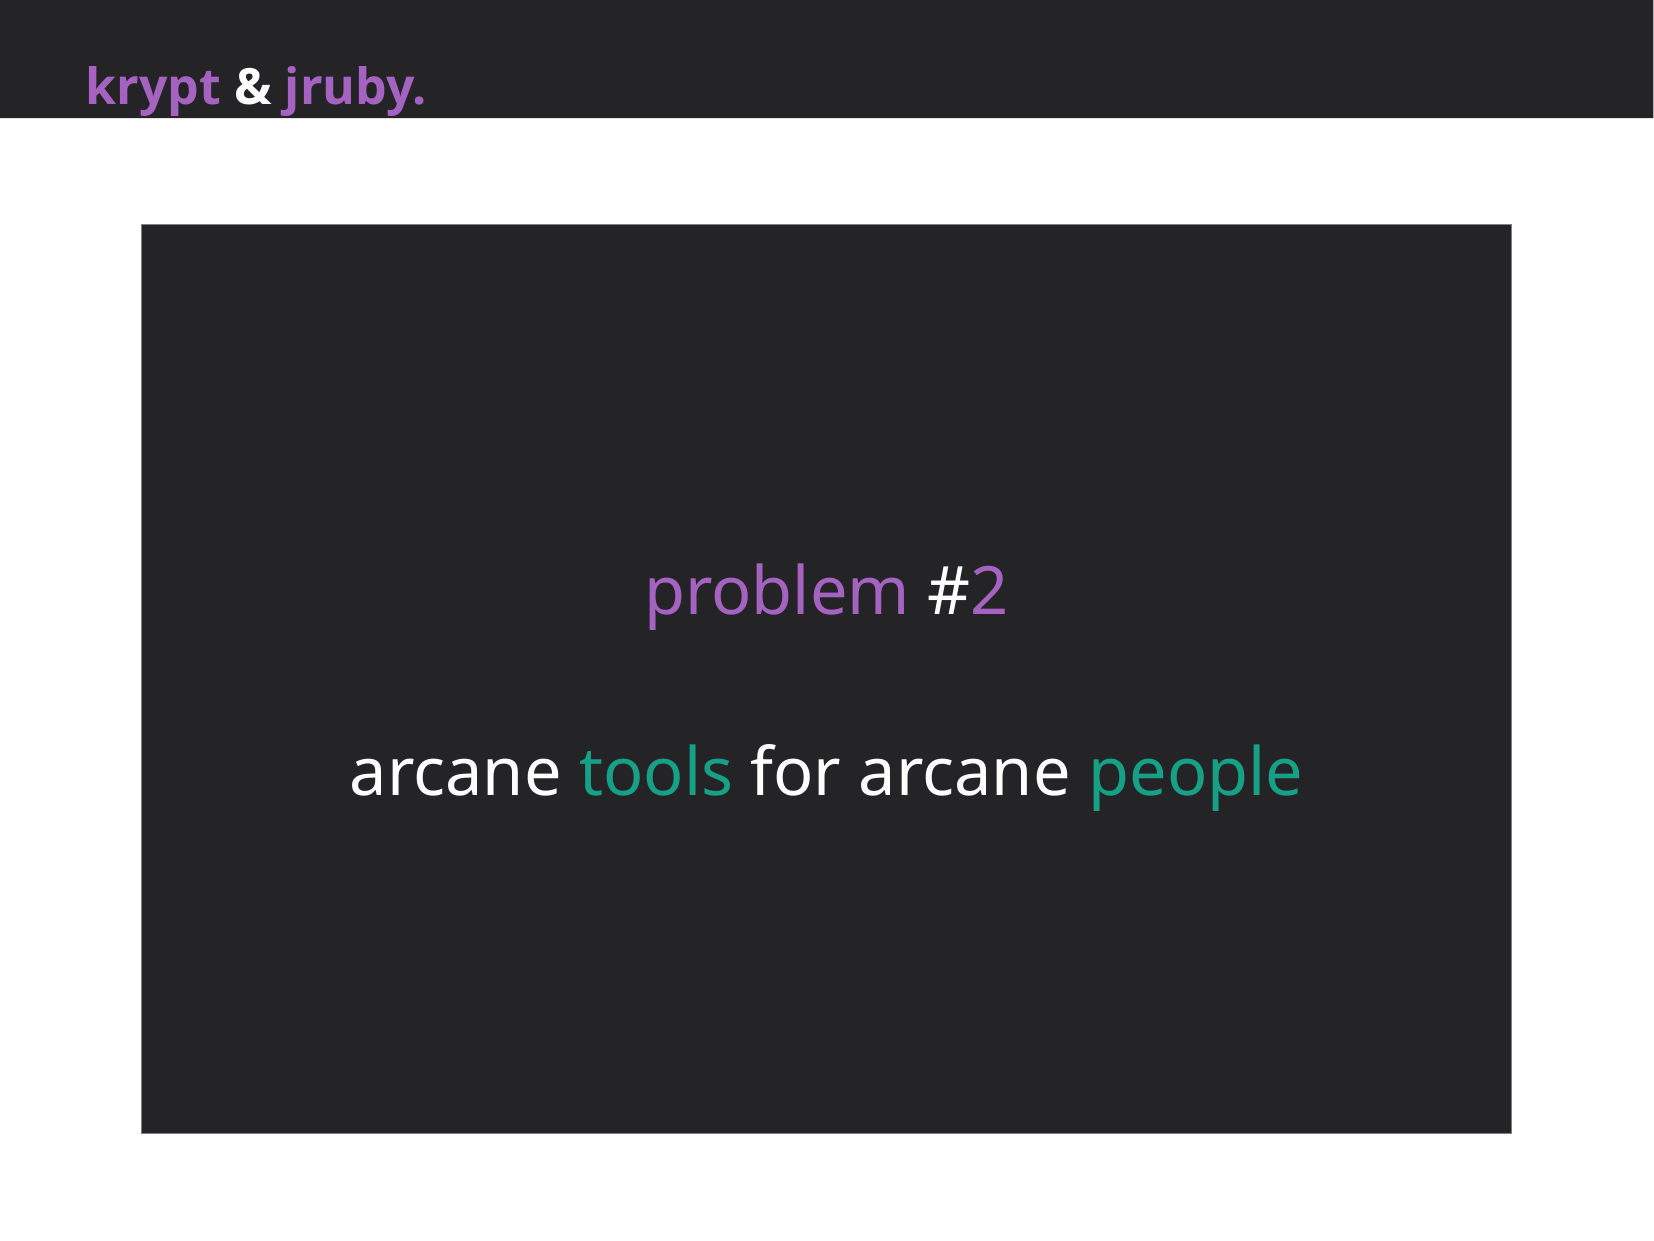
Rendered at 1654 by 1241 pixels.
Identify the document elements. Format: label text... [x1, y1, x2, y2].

text_box problem #2 arcane tools for arcane people [141, 224, 1512, 1134]
text_box krypt & jruby. [70, 43, 1359, 119]
text_box [0, 0, 1654, 119]
text_box [165, 531, 1441, 1087]
